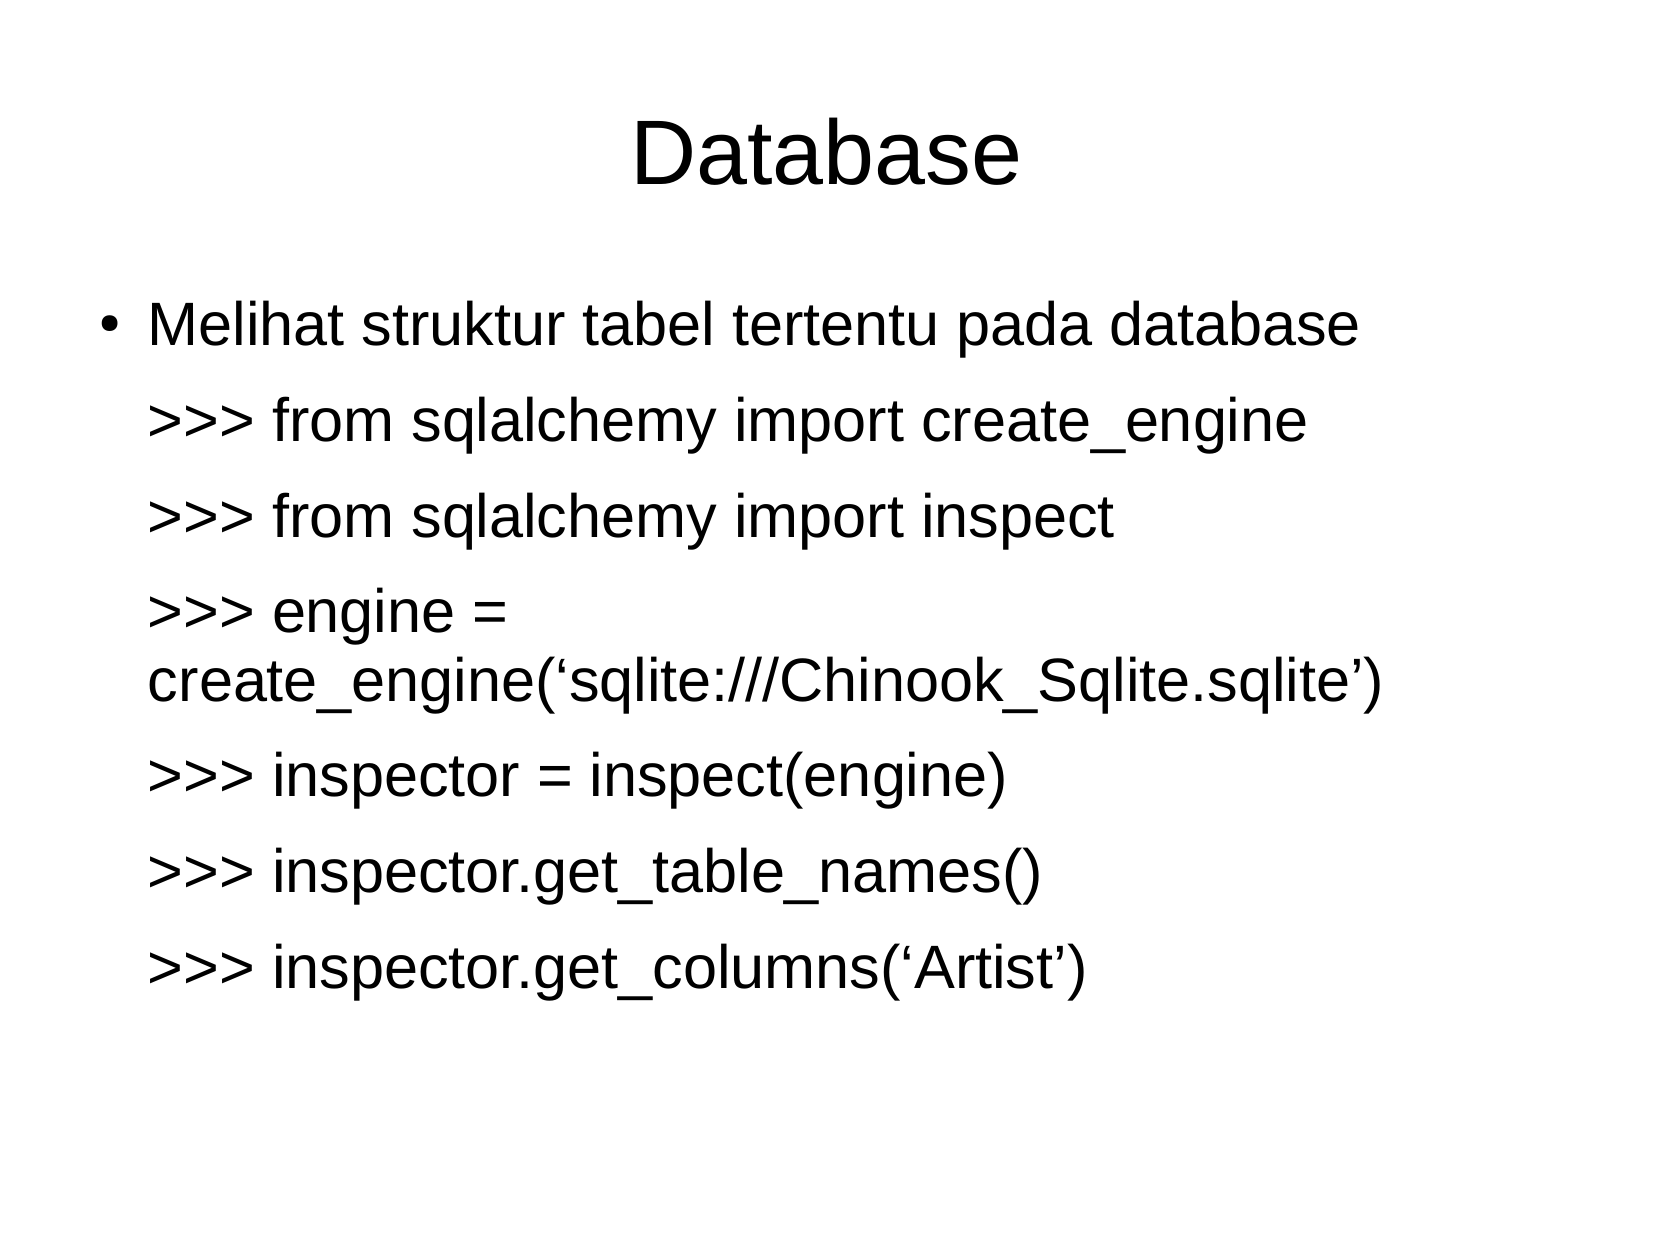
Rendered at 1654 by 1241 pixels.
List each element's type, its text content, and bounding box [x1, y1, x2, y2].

title Database [82, 49, 1571, 257]
list Melihat struktur tabel tertentu pada database >>> from sqlalchemy import create_engine >>> from sqlalchemy import inspect >>> engine = create_engine(‘sqlite:///Chinook_Sqlite.sqlite’) >>> inspector = inspect(engine) >>> inspector.get_table_names() >>> inspector.get_columns(‘Artist’) [82, 290, 1571, 1010]
